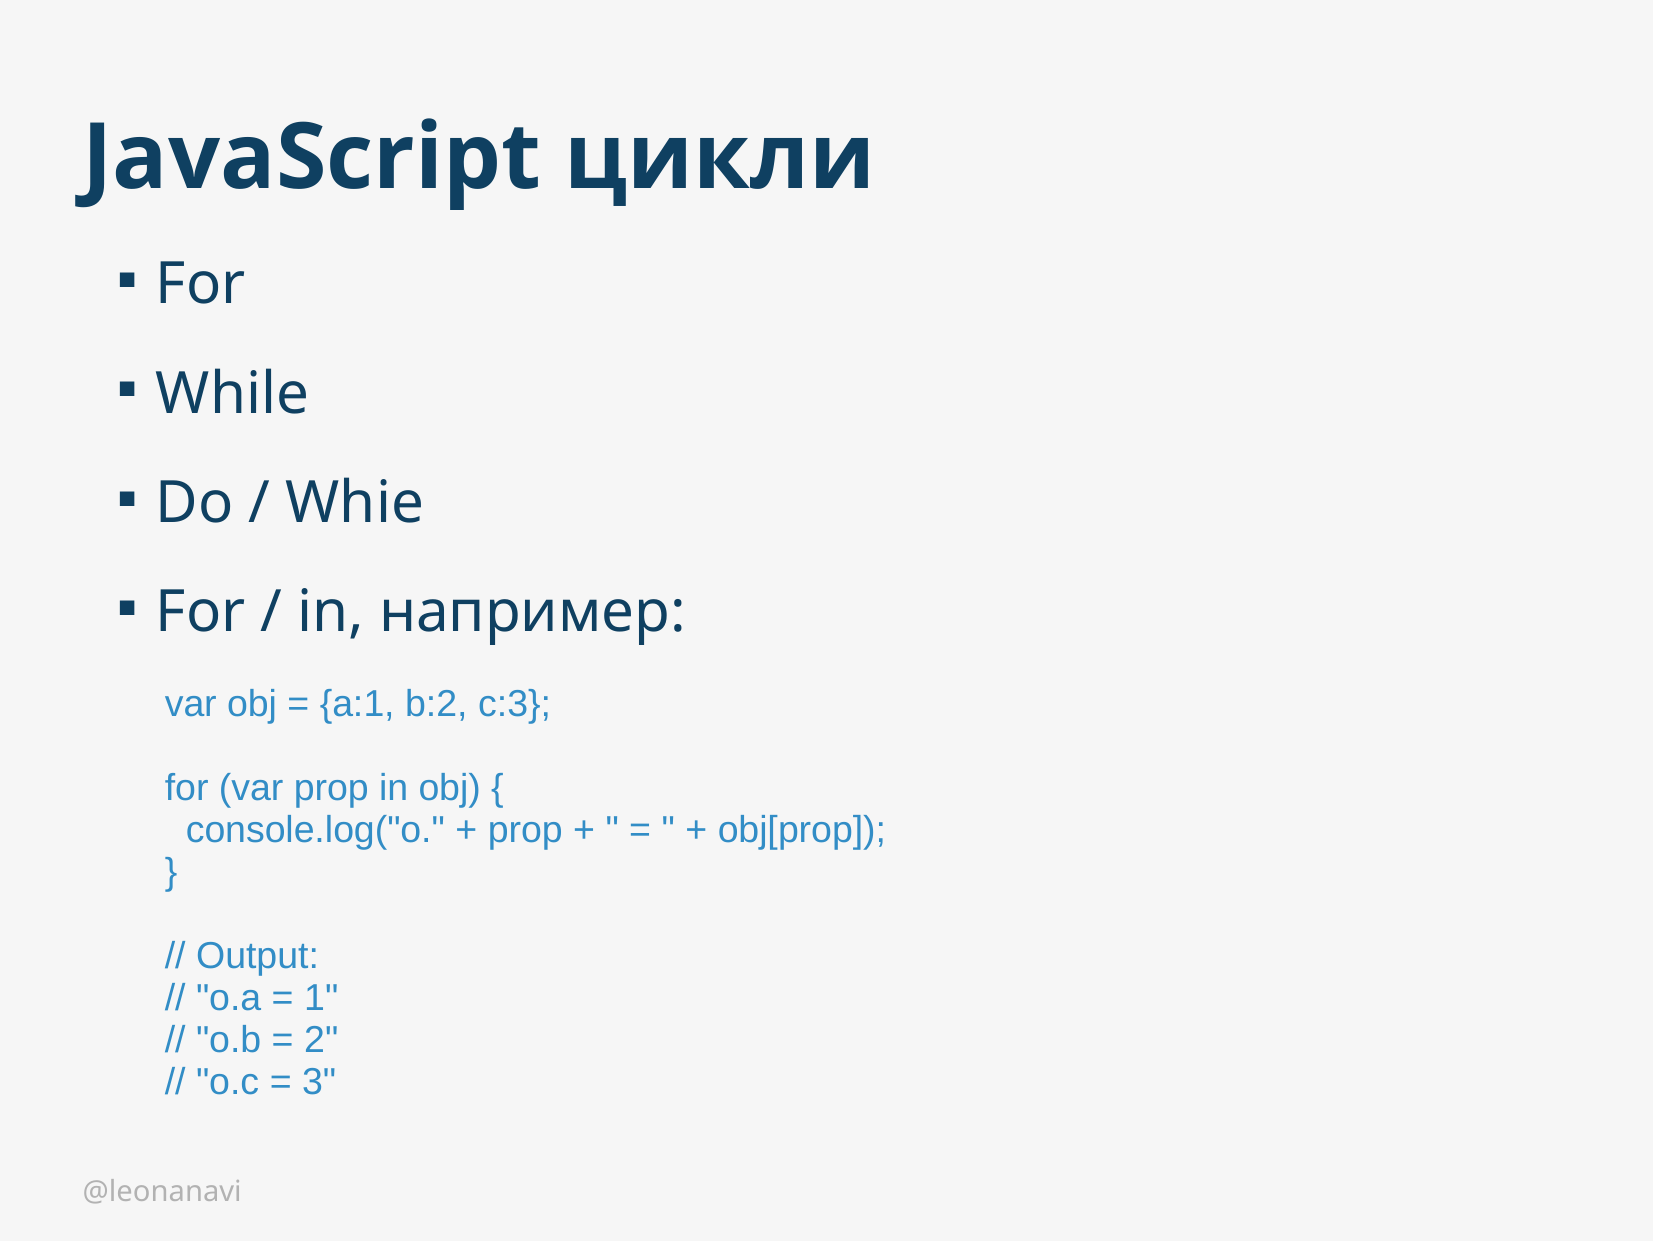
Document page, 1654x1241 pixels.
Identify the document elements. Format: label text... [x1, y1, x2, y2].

text_box For While Do / Whie For / in, например: [105, 234, 1621, 1168]
title JavaScript цикли [82, 49, 1571, 257]
text_box var obj = {a:1, b:2, c:3}; for (var prop in obj) { console.log("o." + prop + " = " + obj[prop]); } // Output: // "o.a = 1" // "o.b = 2" // "o.c = 3" [150, 674, 902, 1110]
